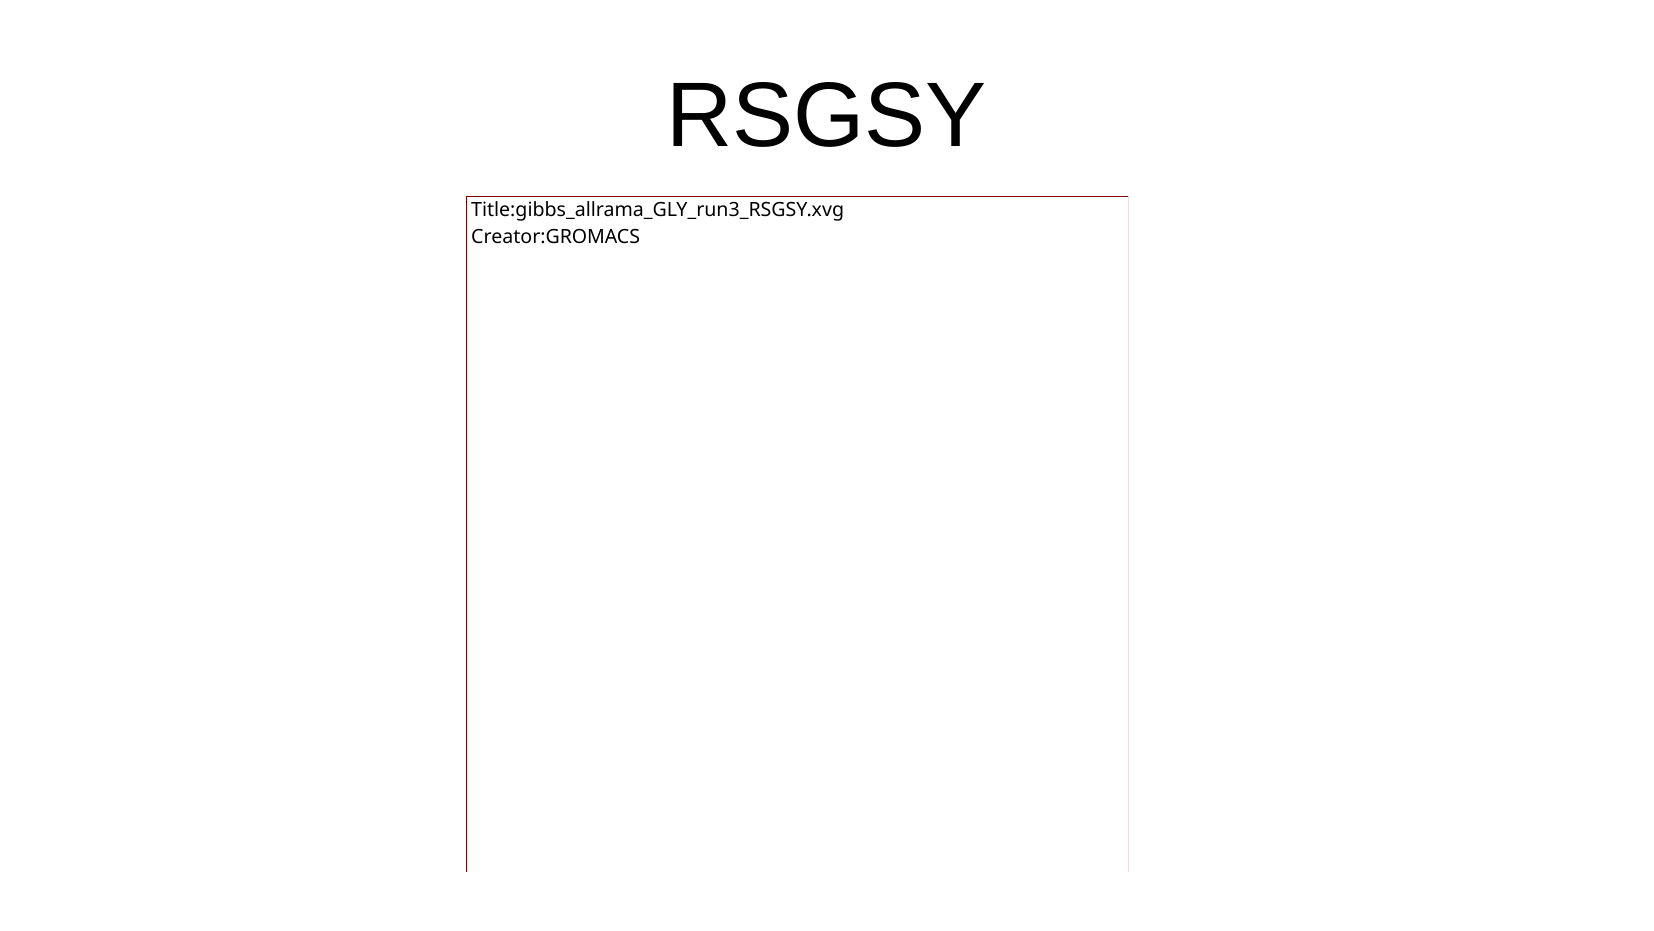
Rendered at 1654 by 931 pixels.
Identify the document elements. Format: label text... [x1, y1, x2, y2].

picture [465, 195, 1129, 872]
title RSGSY [82, 37, 1571, 193]
